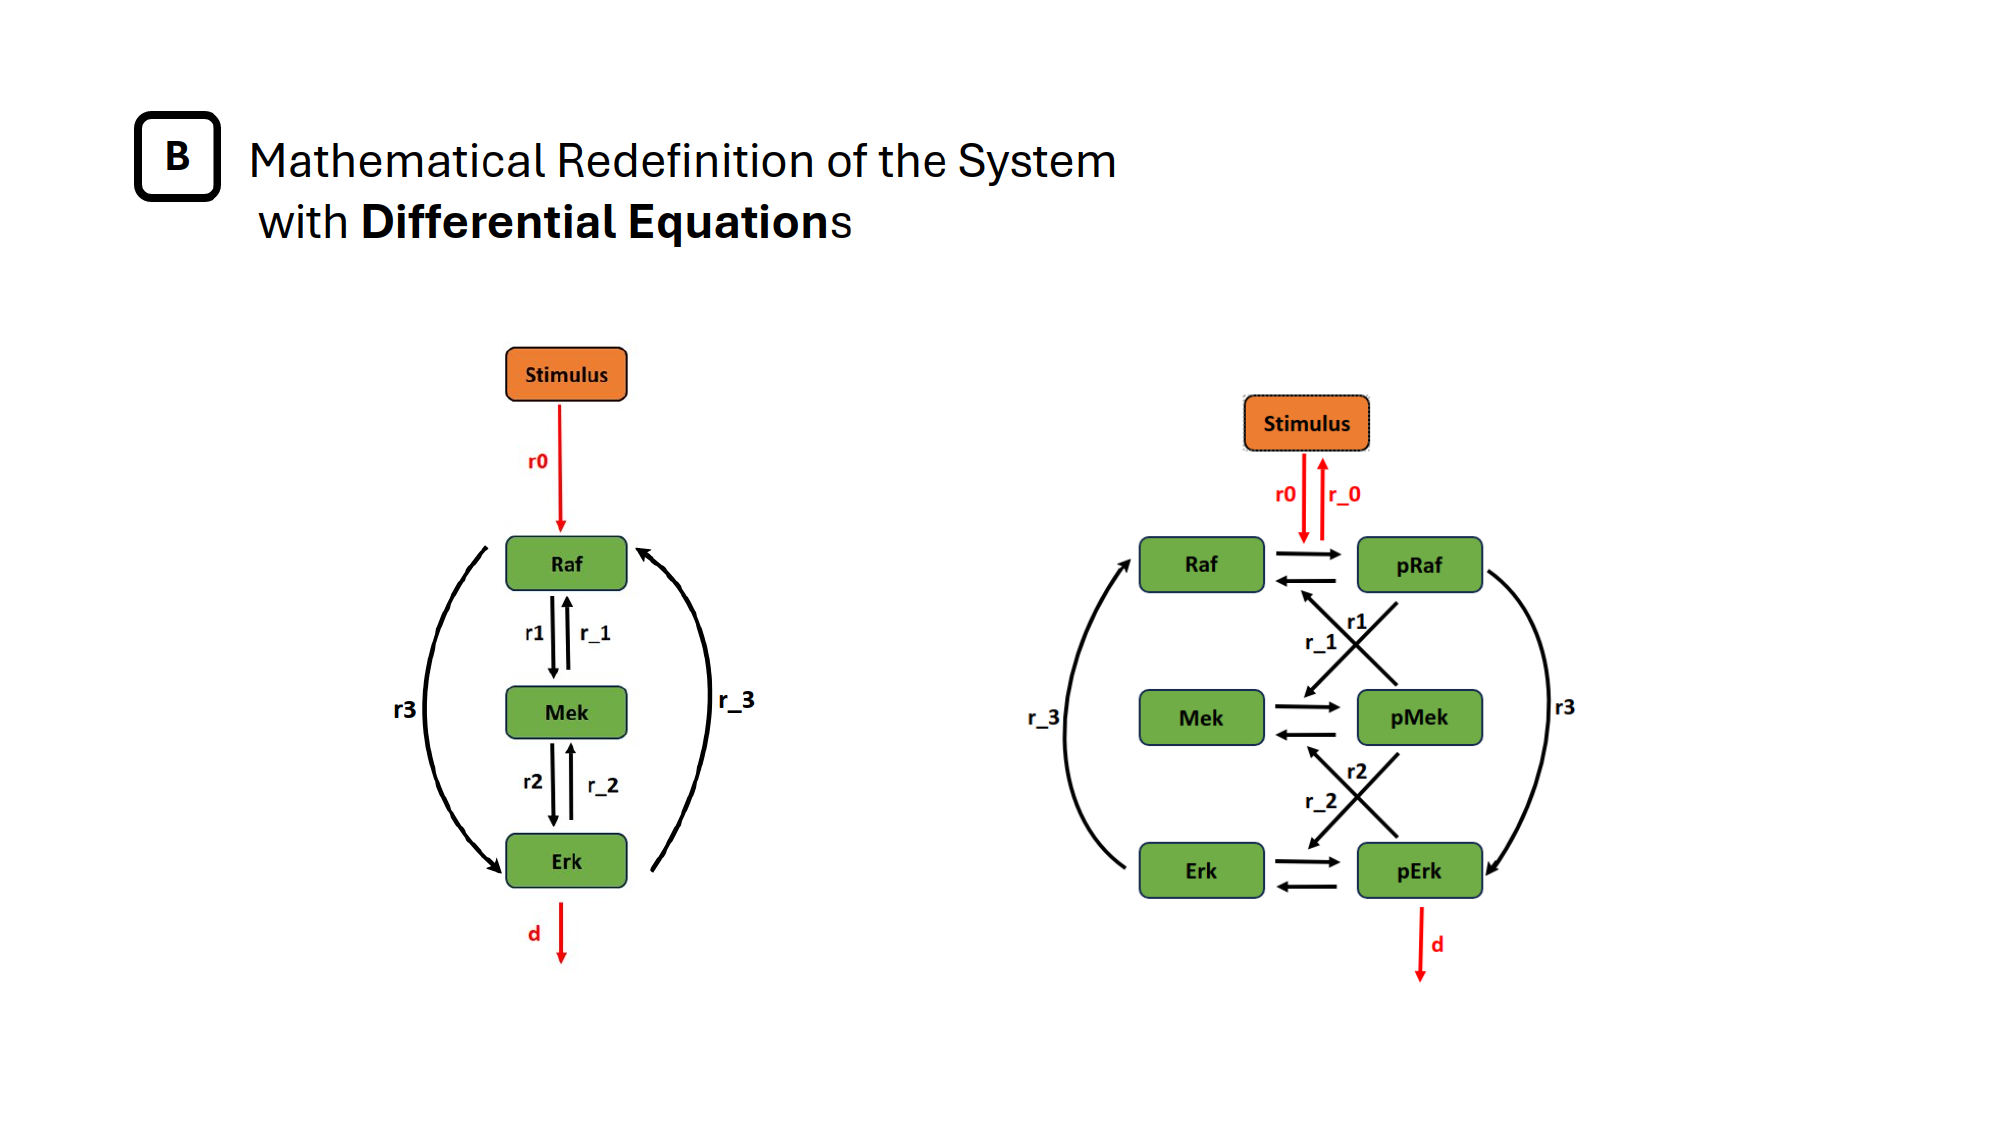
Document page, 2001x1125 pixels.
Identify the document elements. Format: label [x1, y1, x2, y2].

picture [946, 368, 1624, 1012]
picture [123, 87, 1124, 271]
picture [358, 320, 774, 996]
